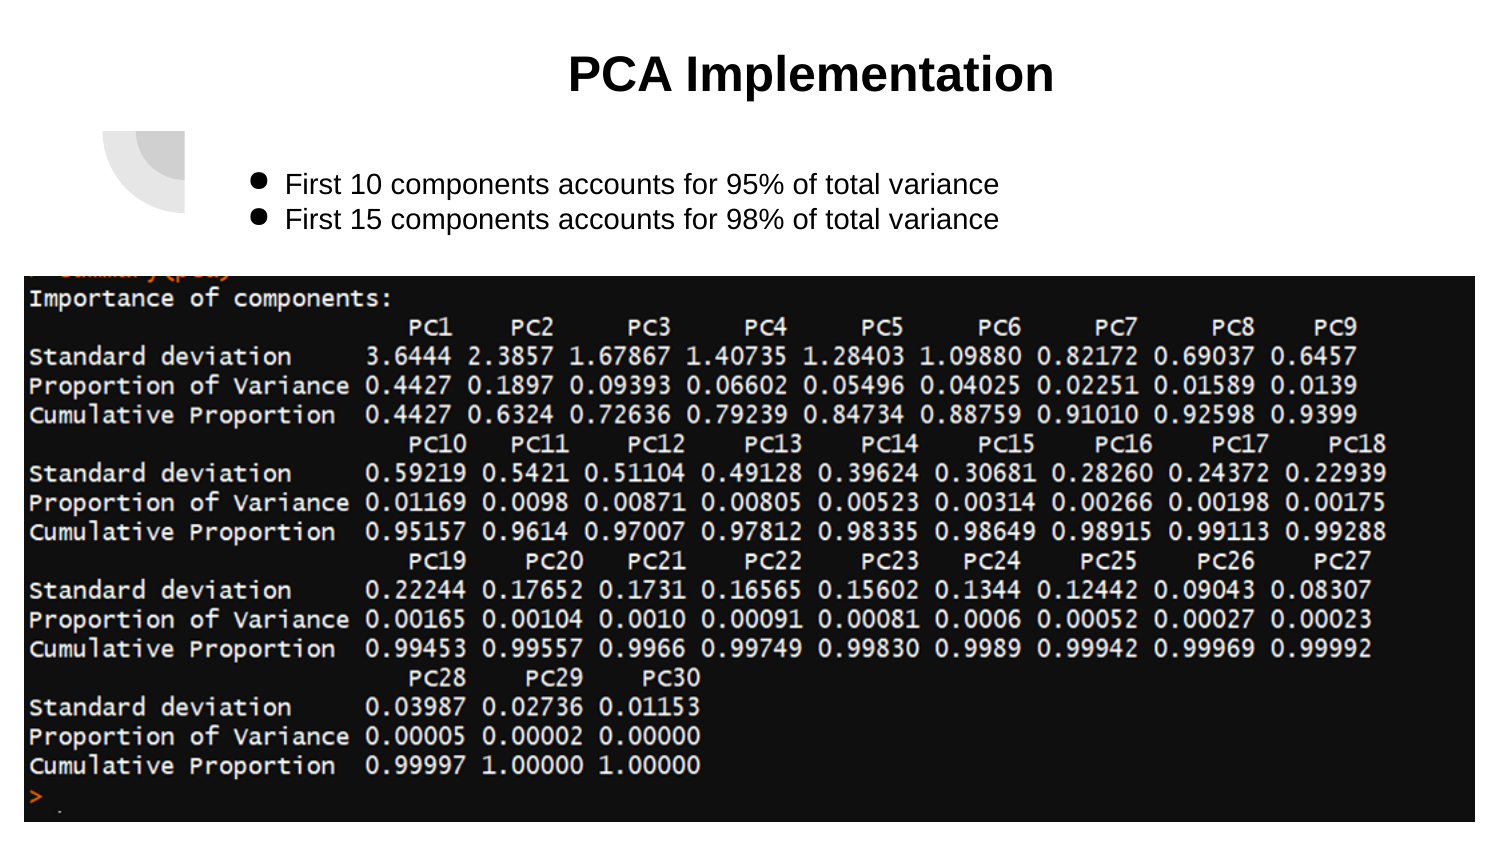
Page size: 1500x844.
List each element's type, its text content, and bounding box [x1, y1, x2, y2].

picture [24, 276, 1475, 822]
text_box PCA Implementation [252, 26, 1338, 126]
text_box First 10 components accounts for 95% of total variance First 15 components accounts for 98% of total variance [194, 150, 1445, 257]
